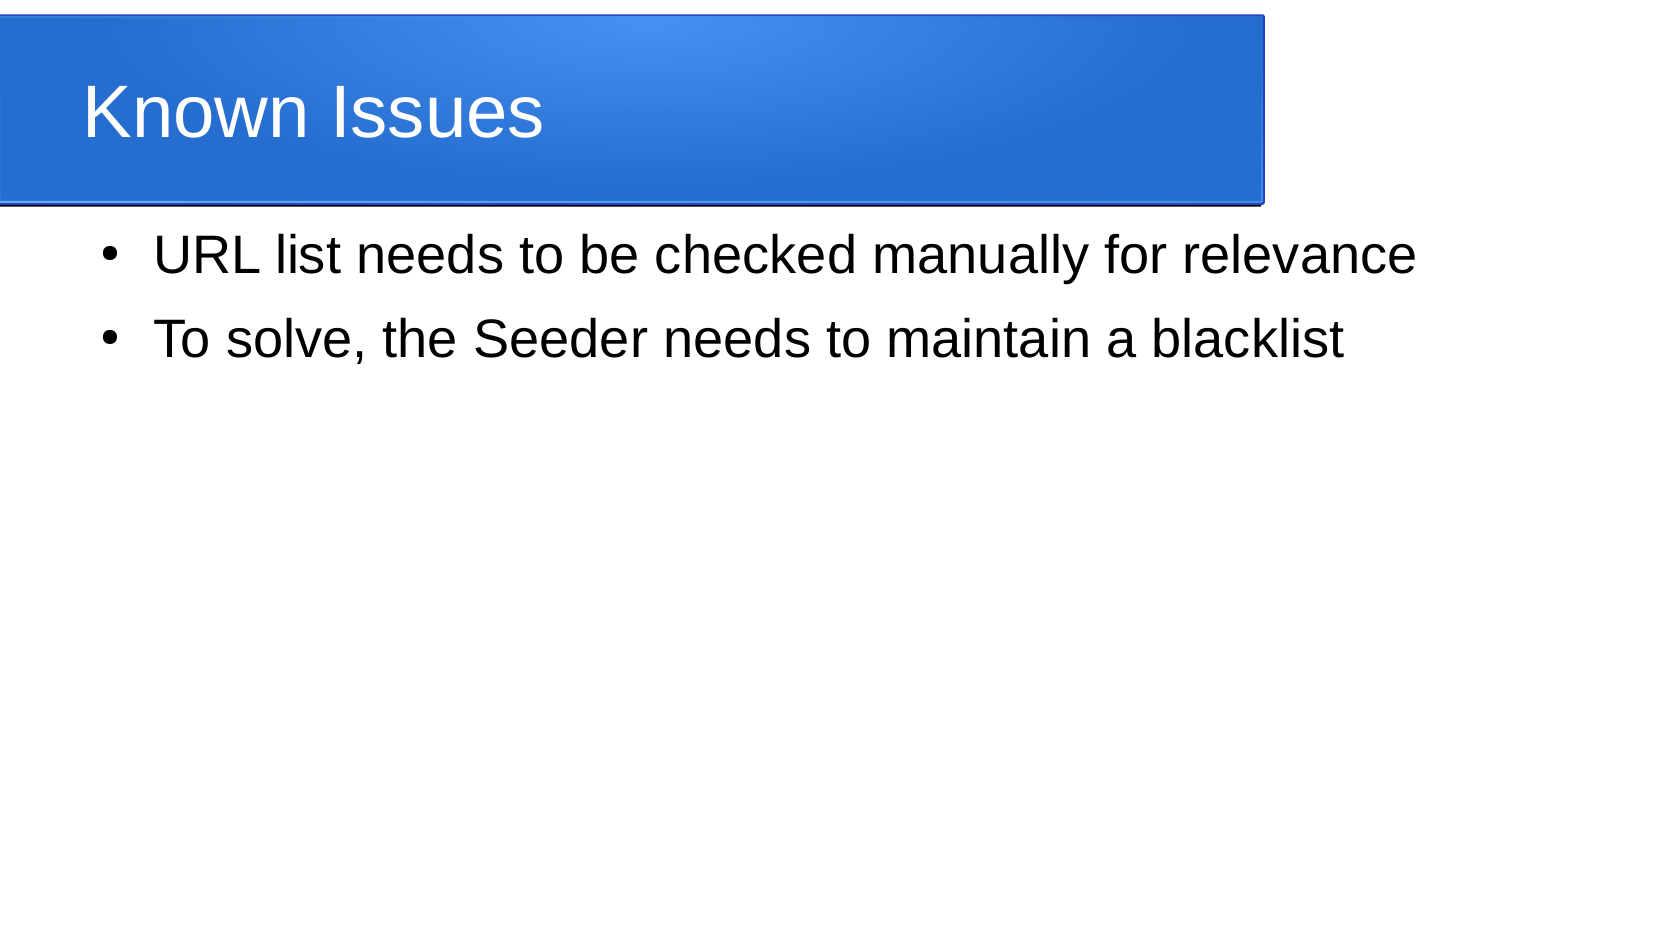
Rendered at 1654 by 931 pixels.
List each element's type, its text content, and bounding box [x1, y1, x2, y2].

title Known Issues [82, 35, 1235, 189]
list URL list needs to be checked manually for relevance To solve, the Seeder needs to maintain a blacklist [82, 224, 1571, 764]
